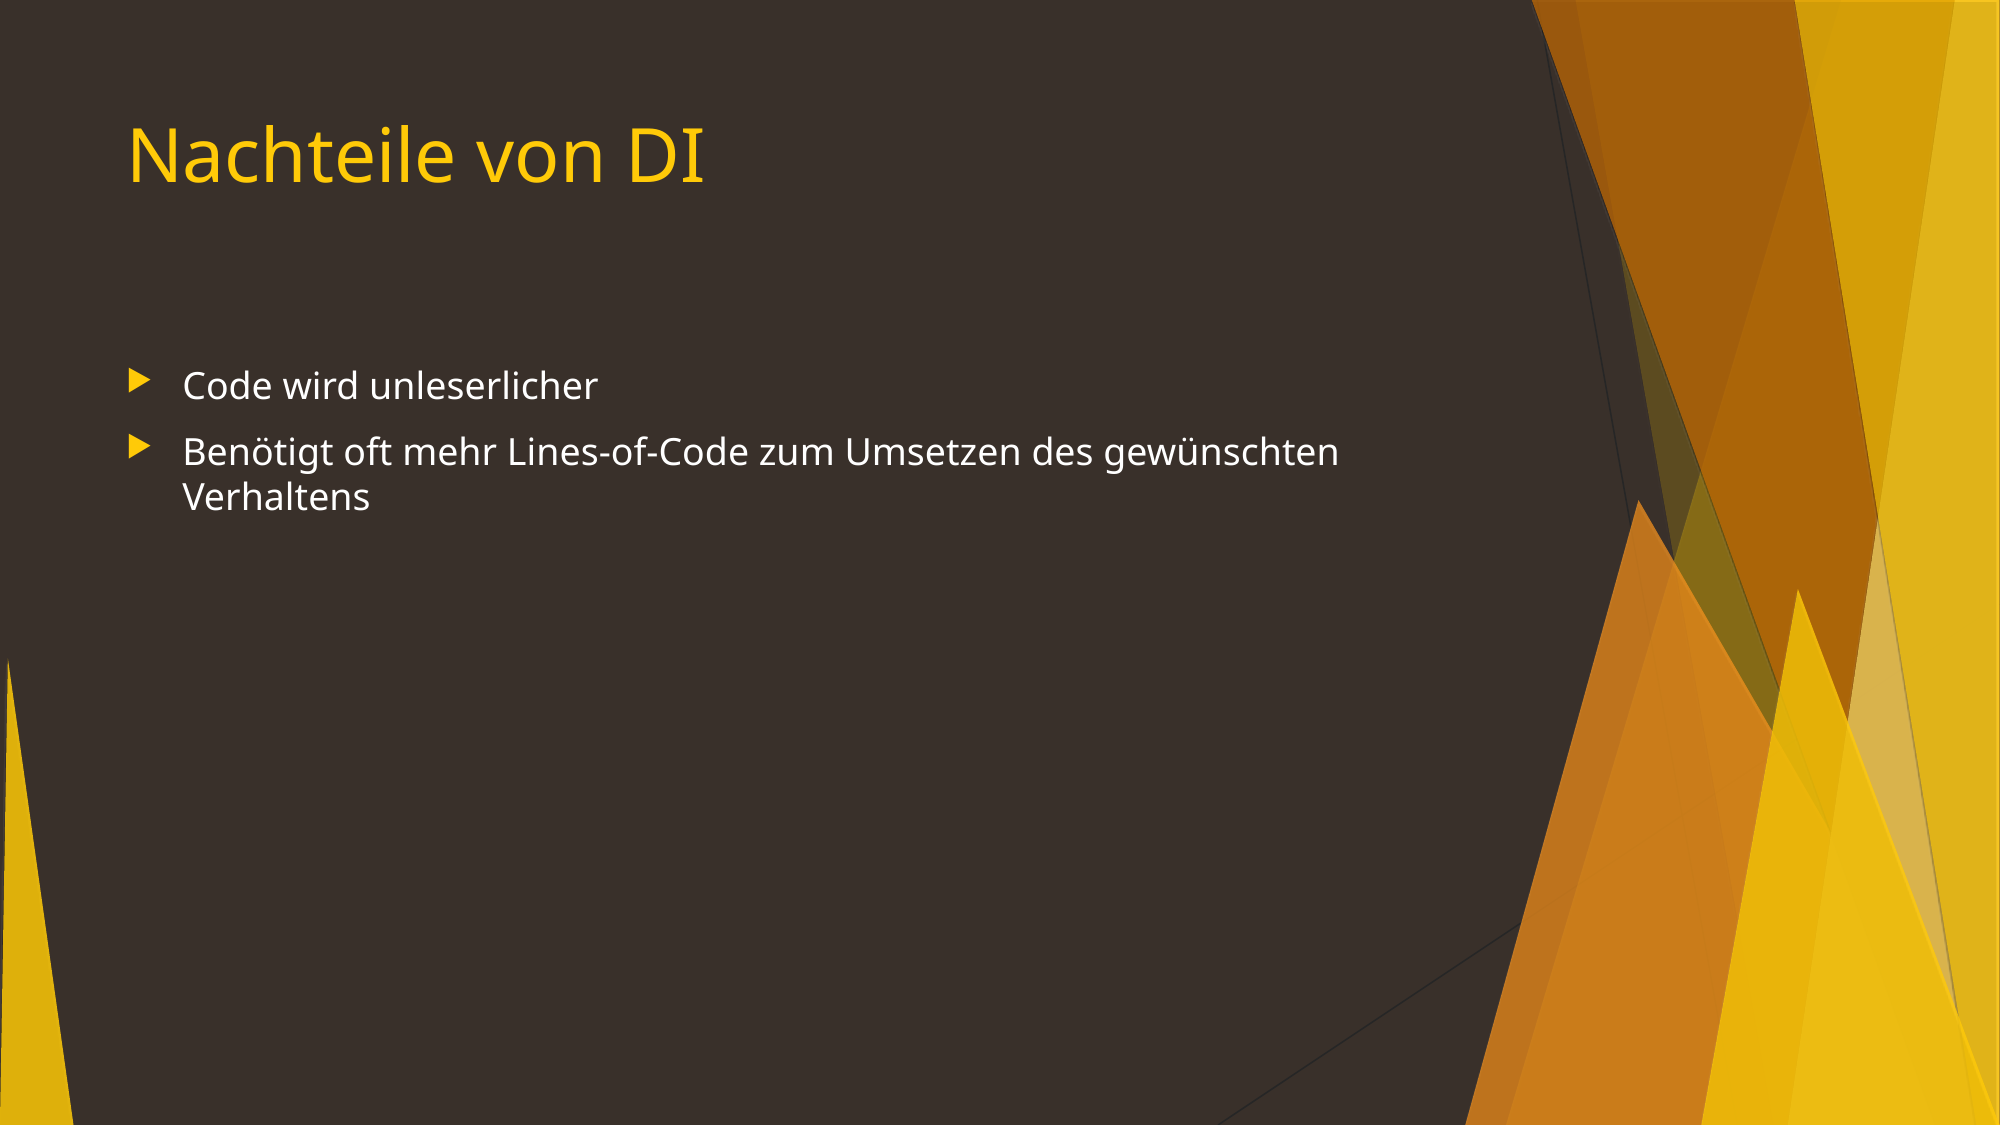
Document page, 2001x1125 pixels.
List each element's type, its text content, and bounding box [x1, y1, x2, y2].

title Nachteile von DI [111, 99, 1522, 317]
list Code wird unleserlicher Benötigt oft mehr Lines-of-Code zum Umsetzen des gewünschten Verhaltens [111, 354, 1522, 992]
